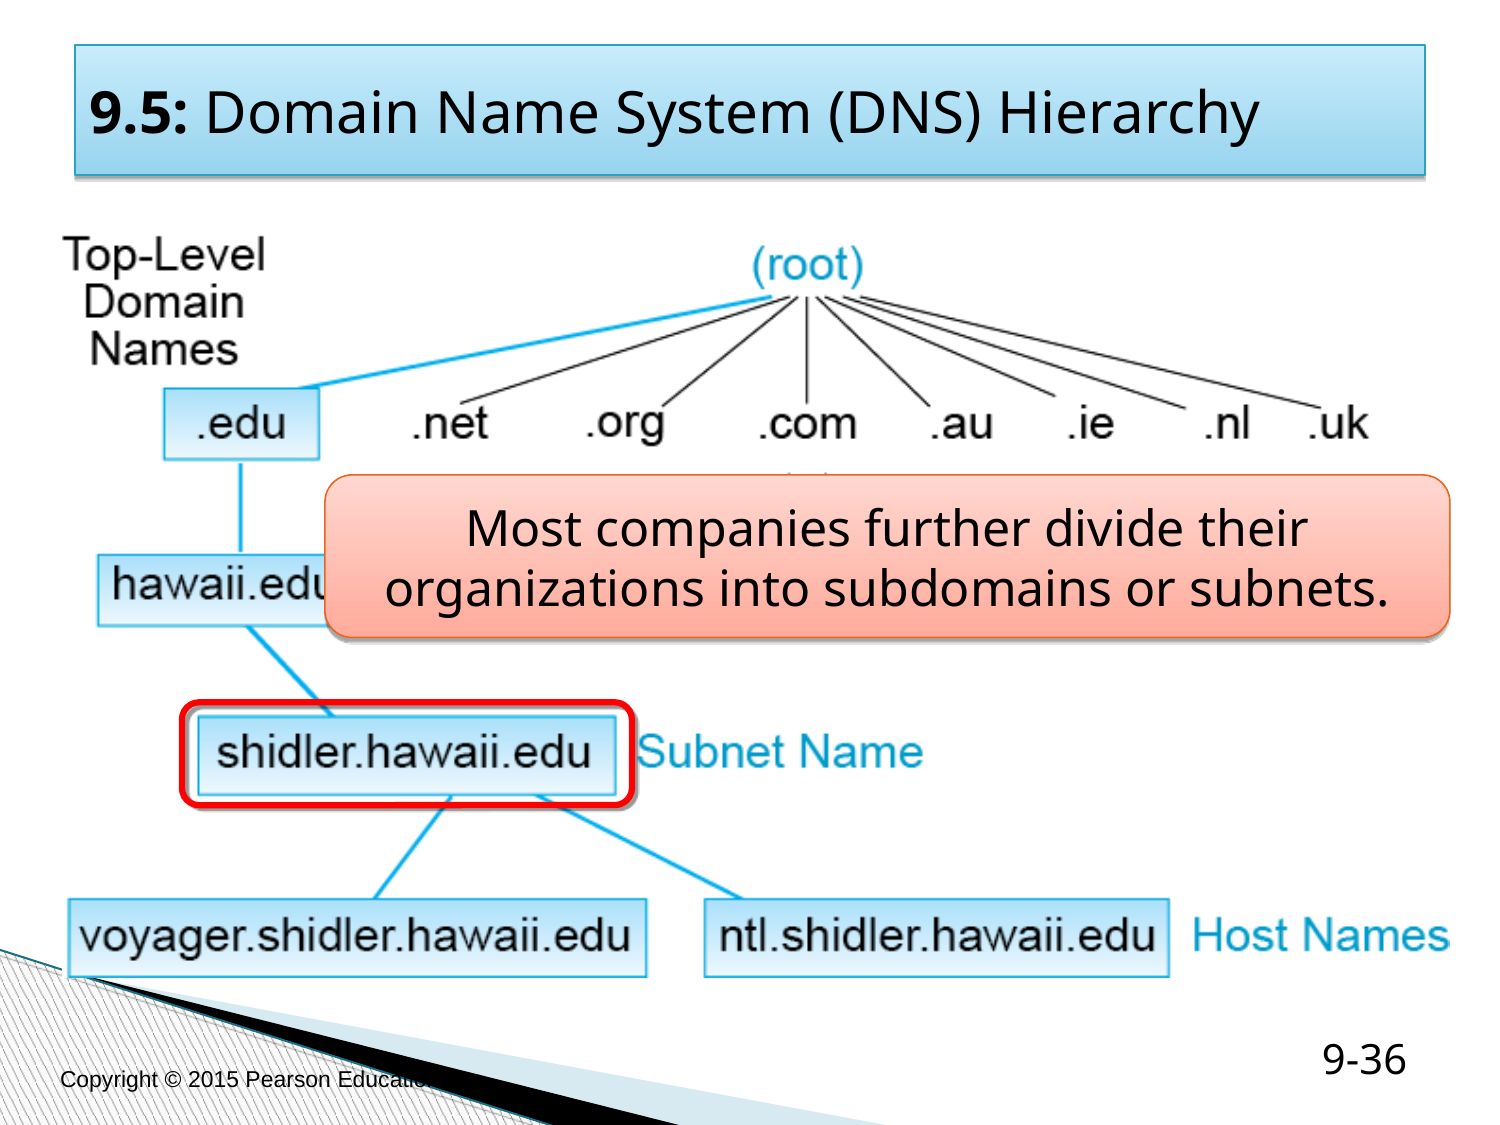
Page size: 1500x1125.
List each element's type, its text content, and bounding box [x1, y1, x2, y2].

text_box Most companies further divide their organizations into subdomains or subnets. [324, 474, 1450, 638]
picture [0, 231, 1450, 1125]
footer Copyright © 2015 Pearson Education, Inc. [37, 1050, 513, 1100]
title 9.5: Domain Name System (DNS) Hierarchy [75, 45, 1425, 175]
slide_number 9-<number> [1287, 1037, 1423, 1098]
